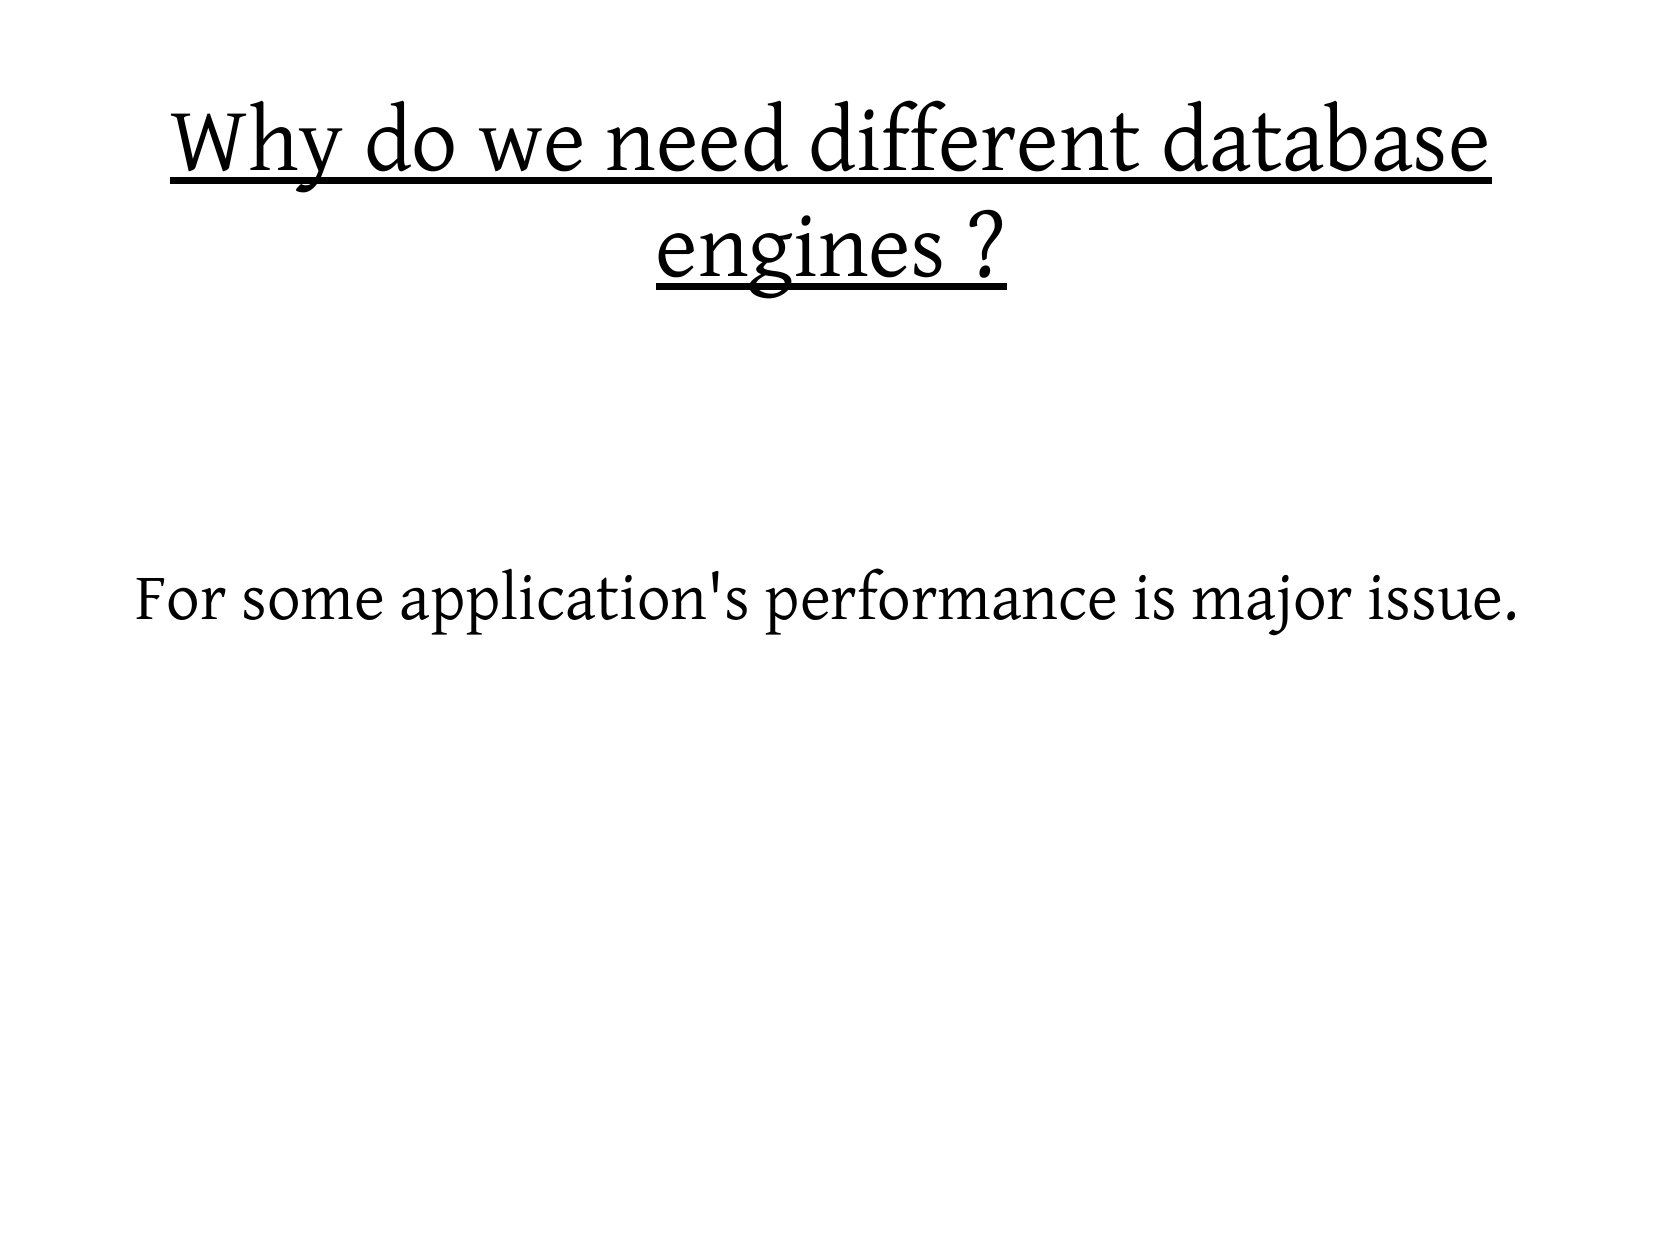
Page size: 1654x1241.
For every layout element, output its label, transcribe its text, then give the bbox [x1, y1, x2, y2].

title Why do we need different database engines ? [125, 90, 1538, 303]
title For some application's performance is major issue. [121, 496, 1534, 704]
